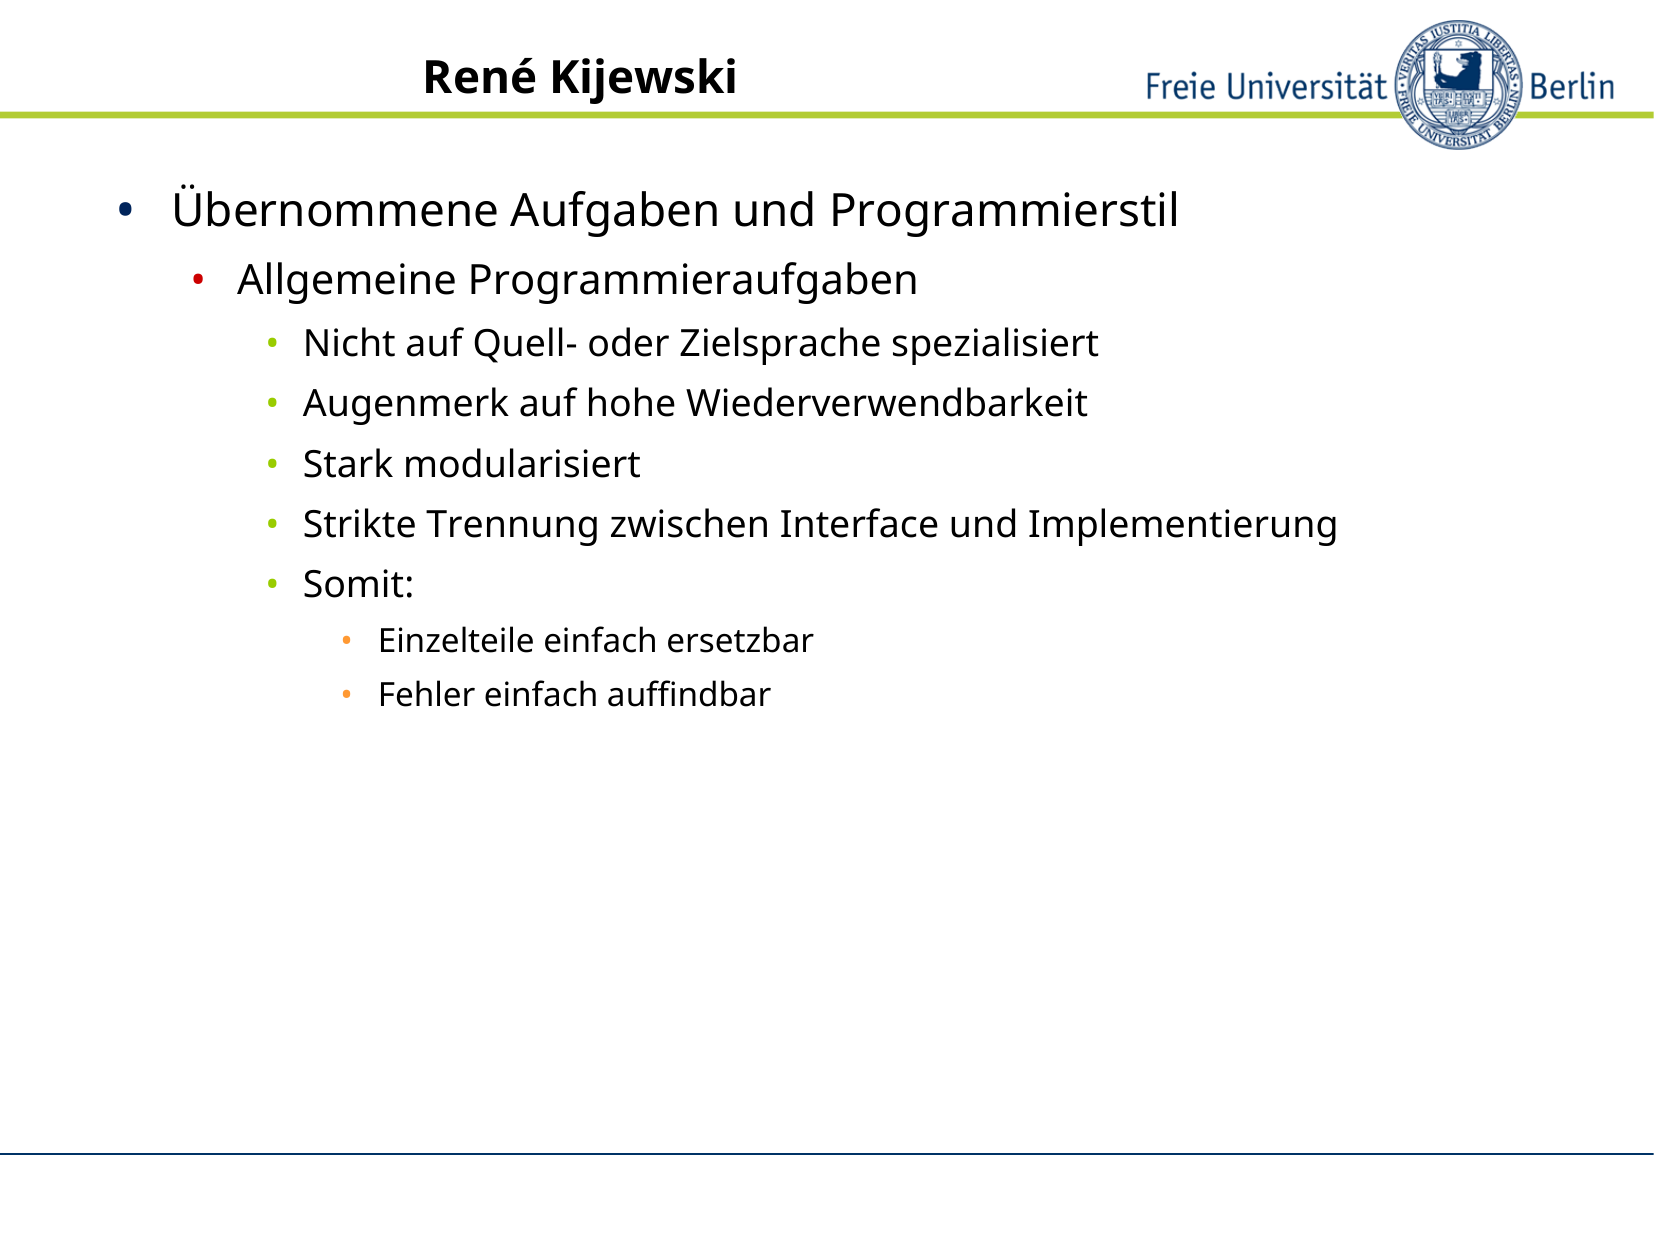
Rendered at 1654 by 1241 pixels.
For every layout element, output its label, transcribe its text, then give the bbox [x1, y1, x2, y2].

title René Kijewski [422, 0, 1654, 152]
list Übernommene Aufgaben und Programmierstil Allgemeine Programmieraufgaben Nicht auf Quell- oder Zielsprache spezialisiert Augenmerk auf hohe Wiederverwendbarkeit Stark modularisiert Strikte Trennung zwischen Interface und Implementierung Somit: Einzelteile einfach ersetzbar Fehler einfach auffindbar [115, 177, 1418, 680]
